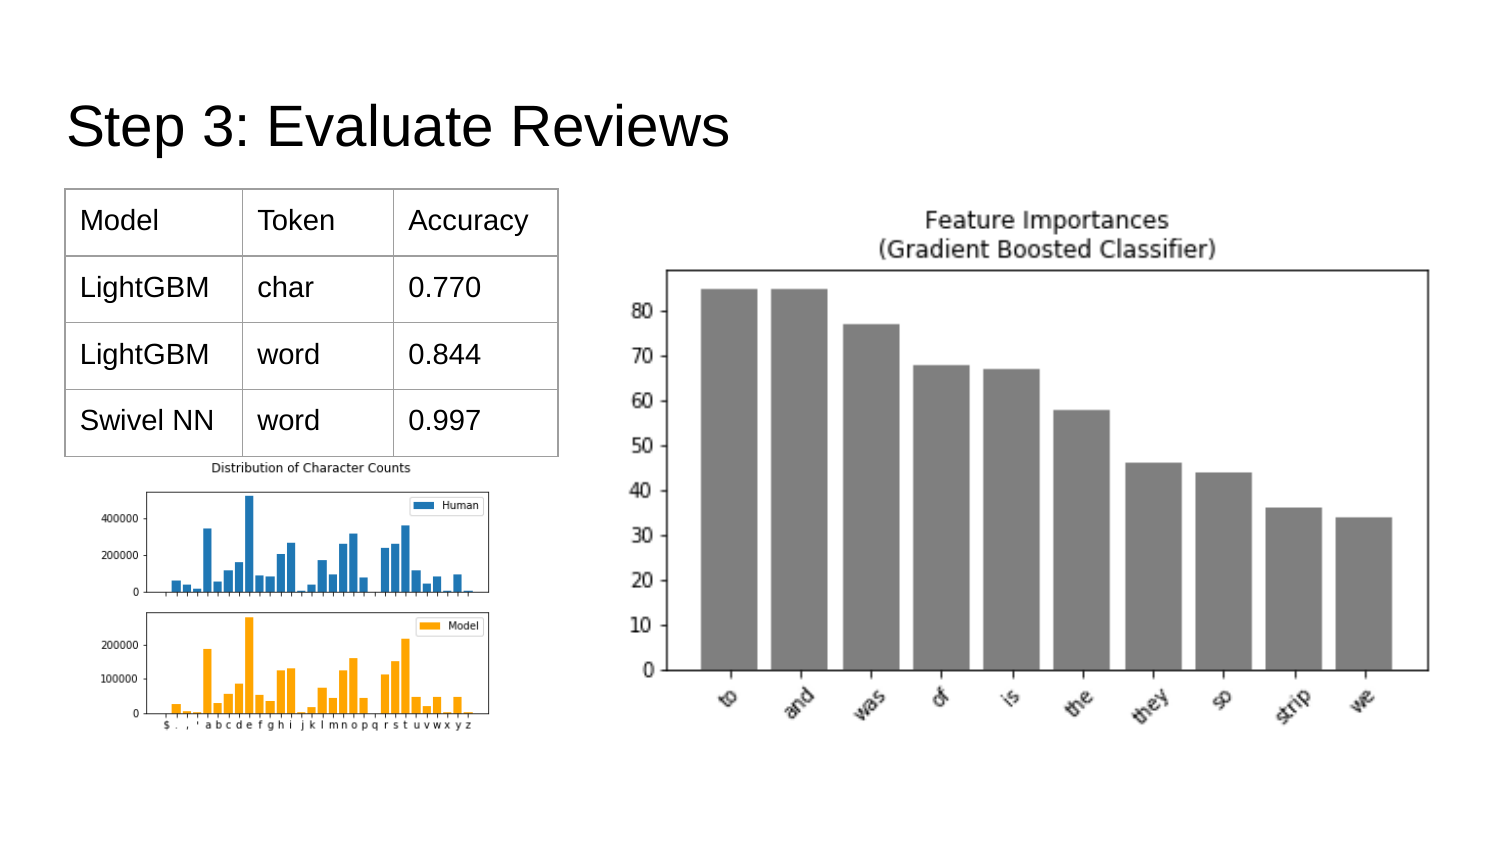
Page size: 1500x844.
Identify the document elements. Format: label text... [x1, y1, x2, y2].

picture [608, 188, 1449, 750]
table_cell word [243, 323, 393, 389]
title Step 3: Evaluate Reviews [51, 72, 1449, 167]
table_cell char [243, 257, 393, 322]
table_cell 0.844 [394, 323, 557, 389]
table_cell Swivel NN [66, 390, 242, 456]
table_header Model [66, 190, 242, 255]
table_cell LightGBM [66, 257, 242, 322]
table_cell LightGBM [66, 323, 242, 389]
picture [91, 457, 532, 750]
table_cell word [243, 390, 393, 456]
table_header Accuracy [394, 190, 557, 255]
table_cell 0.997 [394, 390, 557, 456]
table_cell 0.770 [394, 257, 557, 322]
table_header Token [243, 190, 393, 255]
